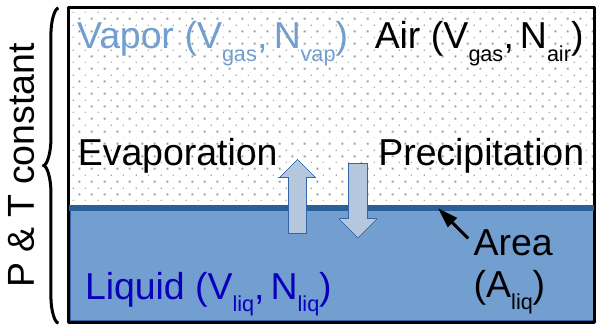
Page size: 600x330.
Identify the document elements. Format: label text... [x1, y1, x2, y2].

text_box P & T constant [0, 28, 49, 302]
text_box [446, 211, 593, 321]
text_box [70, 74, 593, 321]
text_box Vapor (Vgas, Nvap) [62, 7, 360, 74]
text_box Precipitation [363, 123, 600, 181]
text_box Air (Vgas, Nair) [360, 7, 600, 74]
text_box Area (Aliq) [459, 213, 569, 322]
text_box Evaporation [63, 123, 295, 181]
text_box Liquid (Vliq, Nliq) [70, 257, 355, 324]
